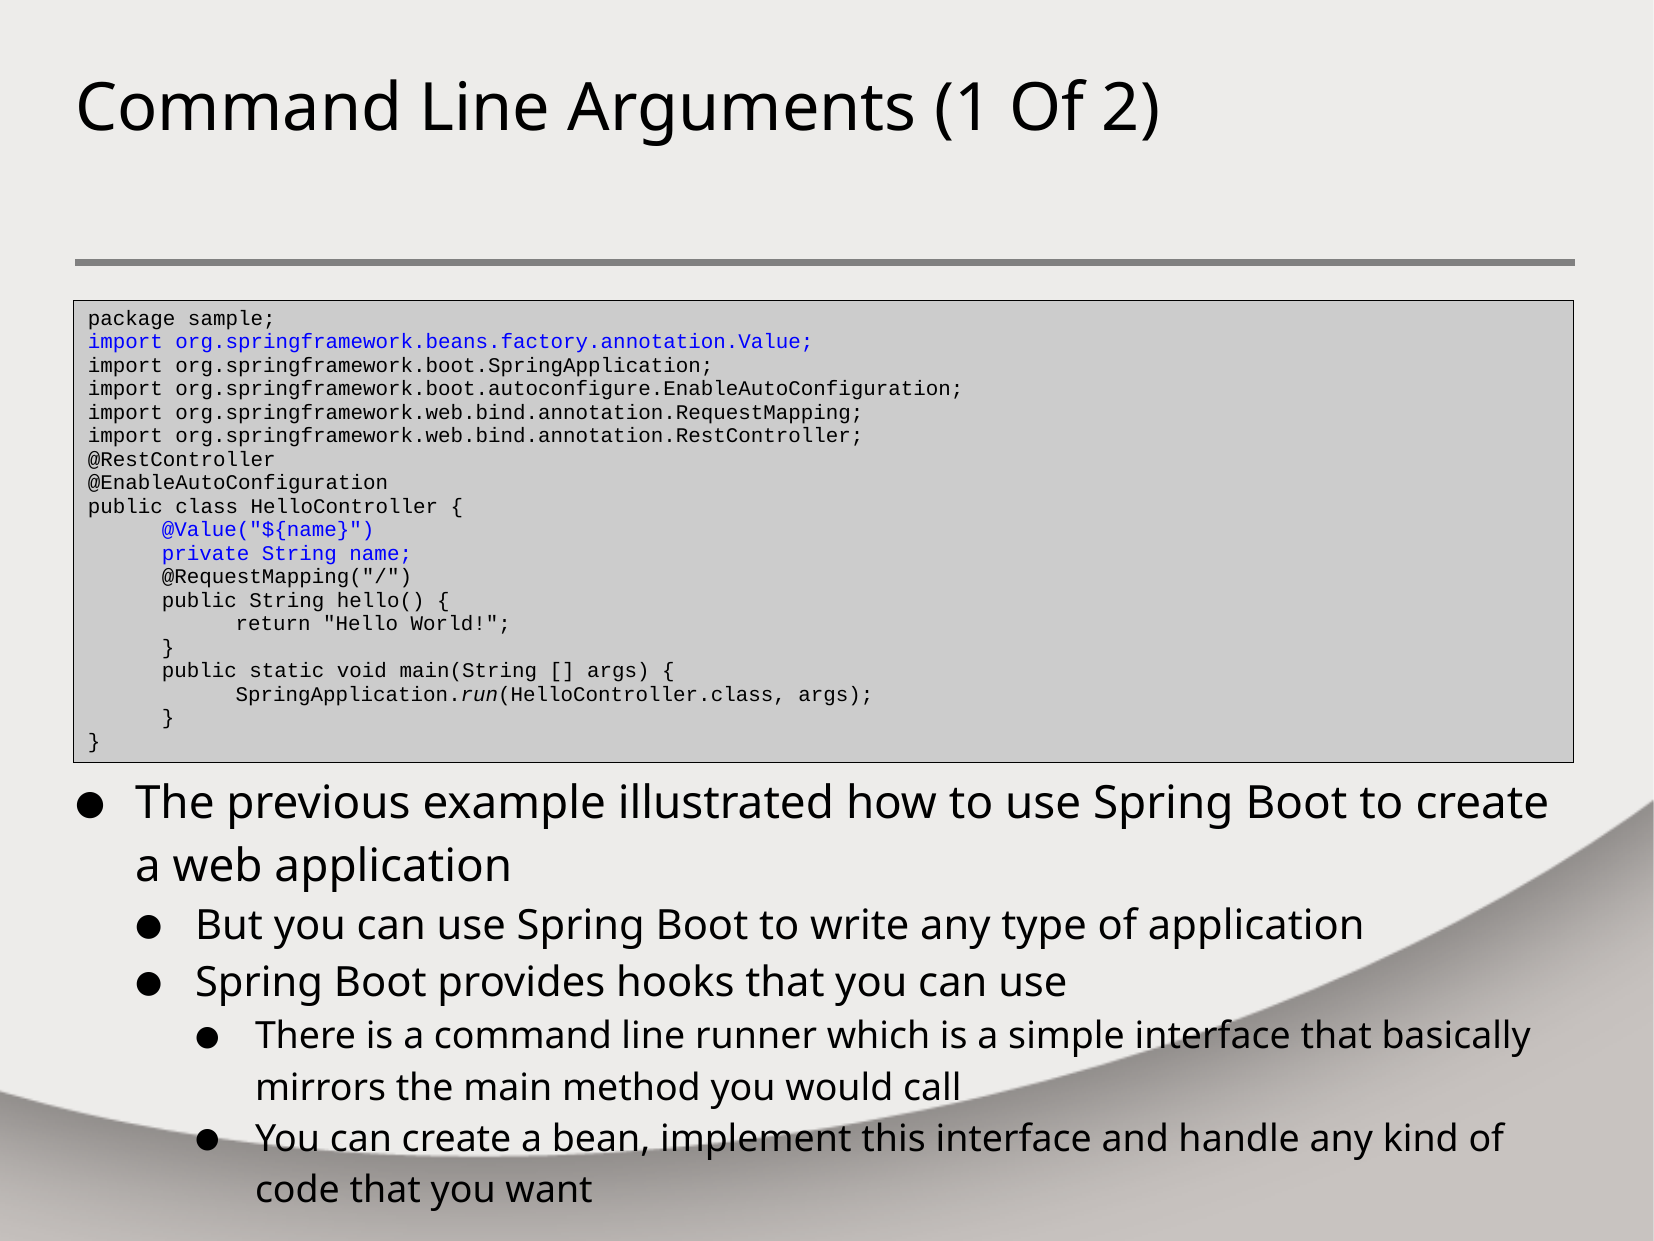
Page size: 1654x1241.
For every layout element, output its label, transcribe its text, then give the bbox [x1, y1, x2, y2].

title Command Line Arguments (1 Of 2) [75, 75, 1576, 226]
picture [0, 0, 1654, 1241]
text_box package sample; import org.springframework.beans.factory.annotation.Value; import org.springframework.boot.SpringApplication; import org.springframework.boot.autoconfigure.EnableAutoConfiguration; import org.springframework.web.bind.annotation.RequestMapping; import org.springframework.web.bind.annotation.RestController; @RestController @EnableAutoConfiguration public class HelloController { @Value("${name}") private String name; @RequestMapping("/") public String hello() { return "Hello World!"; } public static void main(String [] args) { SpringApplication.run(HelloController.class, args); } } [73, 300, 1574, 763]
list The previous example illustrated how to use Spring Boot to create a web application But you can use Spring Boot to write any type of application Spring Boot provides hooks that you can use There is a command line runner which is a simple interface that basically mirrors the main method you would call You can create a bean, implement this interface and handle any kind of code that you want [75, 299, 1576, 1163]
